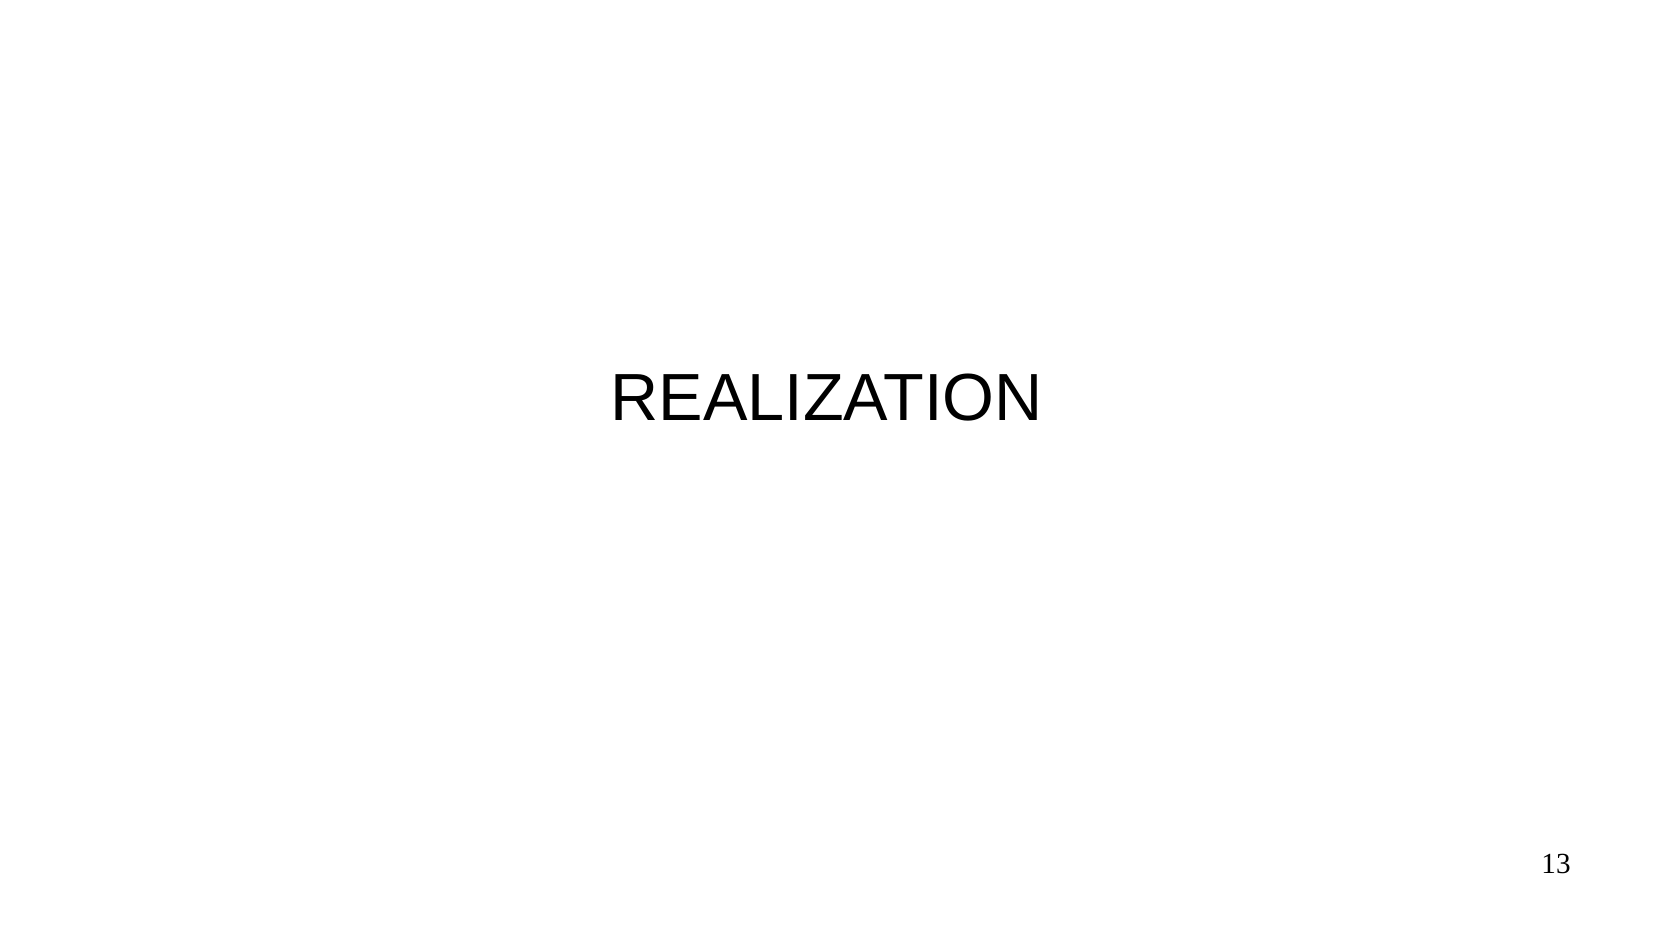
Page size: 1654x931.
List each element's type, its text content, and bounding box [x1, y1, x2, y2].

subtitle REALIZATION [82, 37, 1571, 757]
